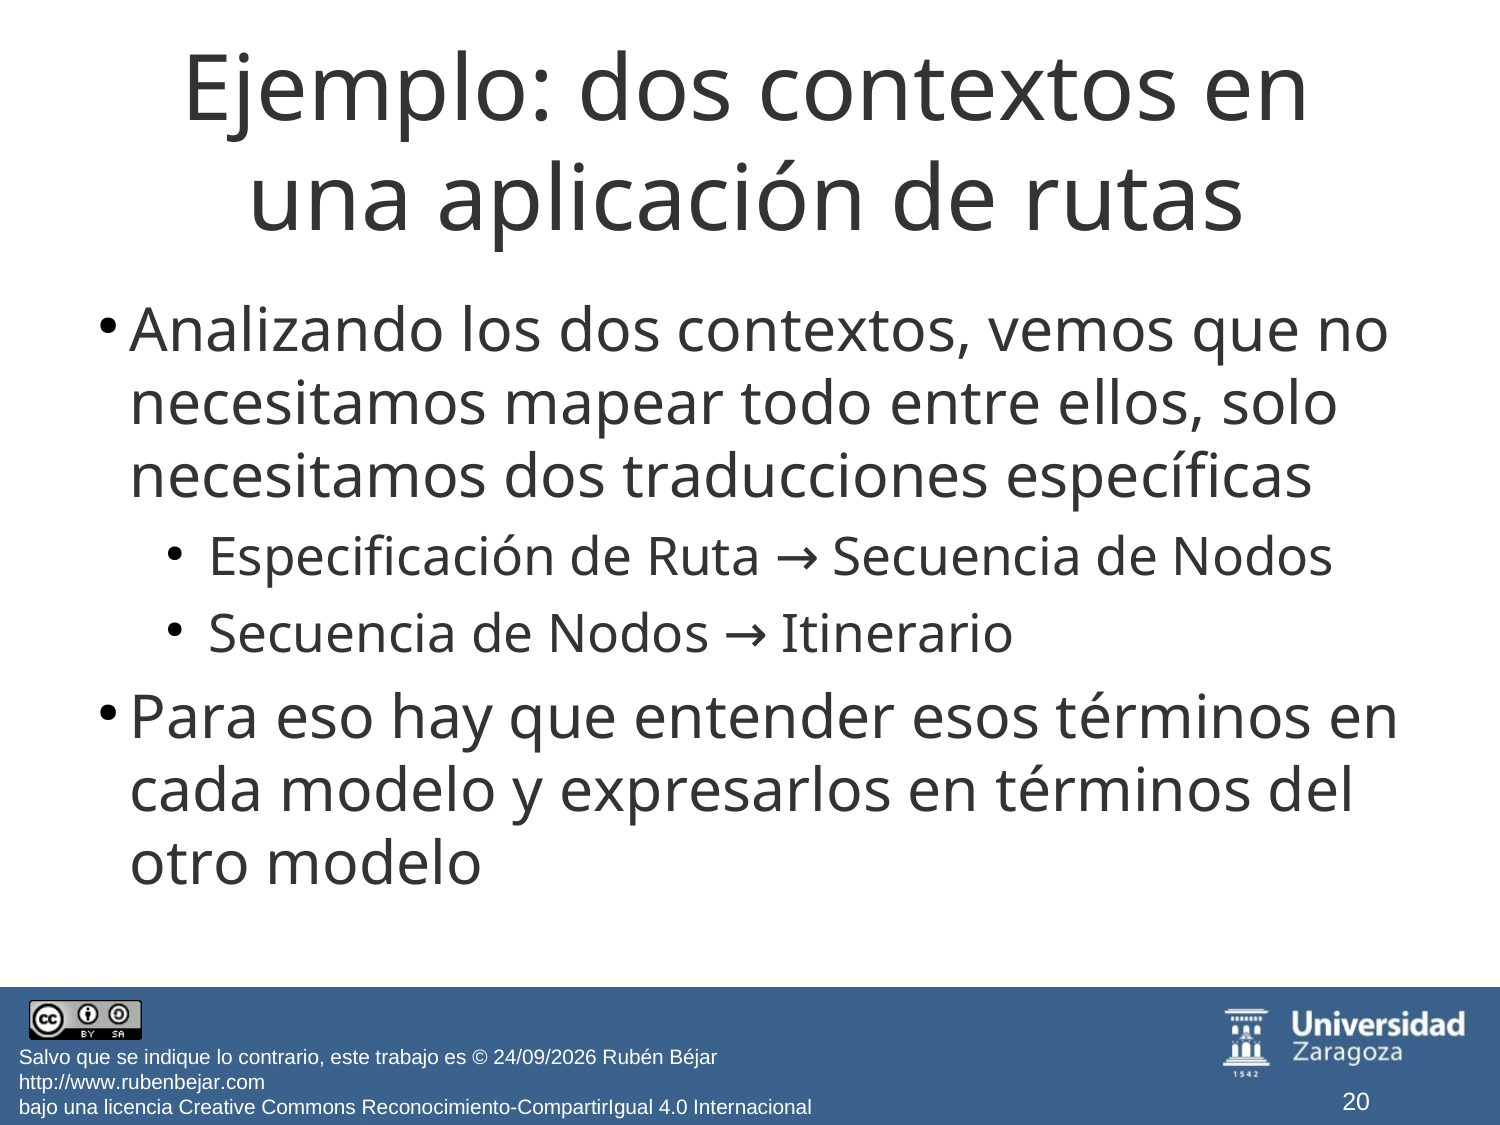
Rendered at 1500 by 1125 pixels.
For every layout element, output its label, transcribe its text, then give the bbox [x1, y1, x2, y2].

picture [0, 987, 1500, 1125]
list Analizando los dos contextos, vemos que no necesitamos mapear todo entre ellos, solo necesitamos dos traducciones específicas Especificación de Ruta → Secuencia de Nodos Secuencia de Nodos → Itinerario Para eso hay que entender esos términos en cada modelo y expresarlos en términos del otro modelo [82, 283, 1418, 957]
title Ejemplo: dos contextos en una aplicación de rutas [74, 21, 1420, 257]
